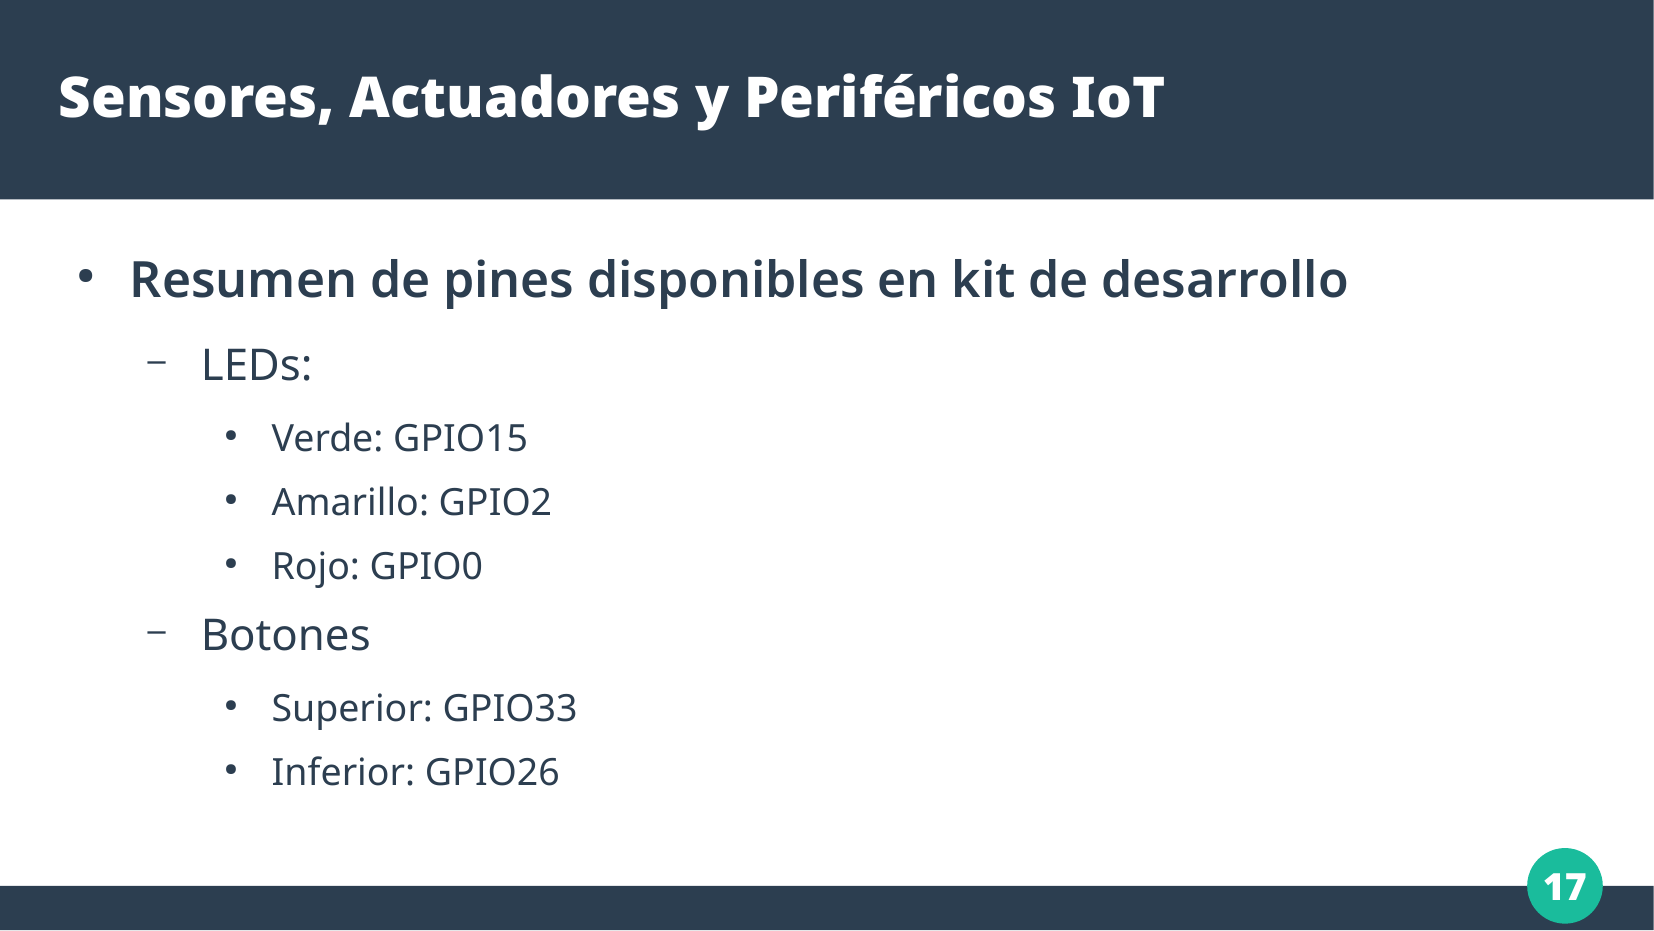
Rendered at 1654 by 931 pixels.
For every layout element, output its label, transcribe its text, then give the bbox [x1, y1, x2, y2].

list Resumen de pines disponibles en kit de desarrollo LEDs: Verde: GPIO15 Amarillo: GPIO2 Rojo: GPIO0 Botones Superior: GPIO33 Inferior: GPIO26 [59, 243, 1595, 864]
title Sensores, Actuadores y Periféricos IoT [59, 37, 1595, 155]
